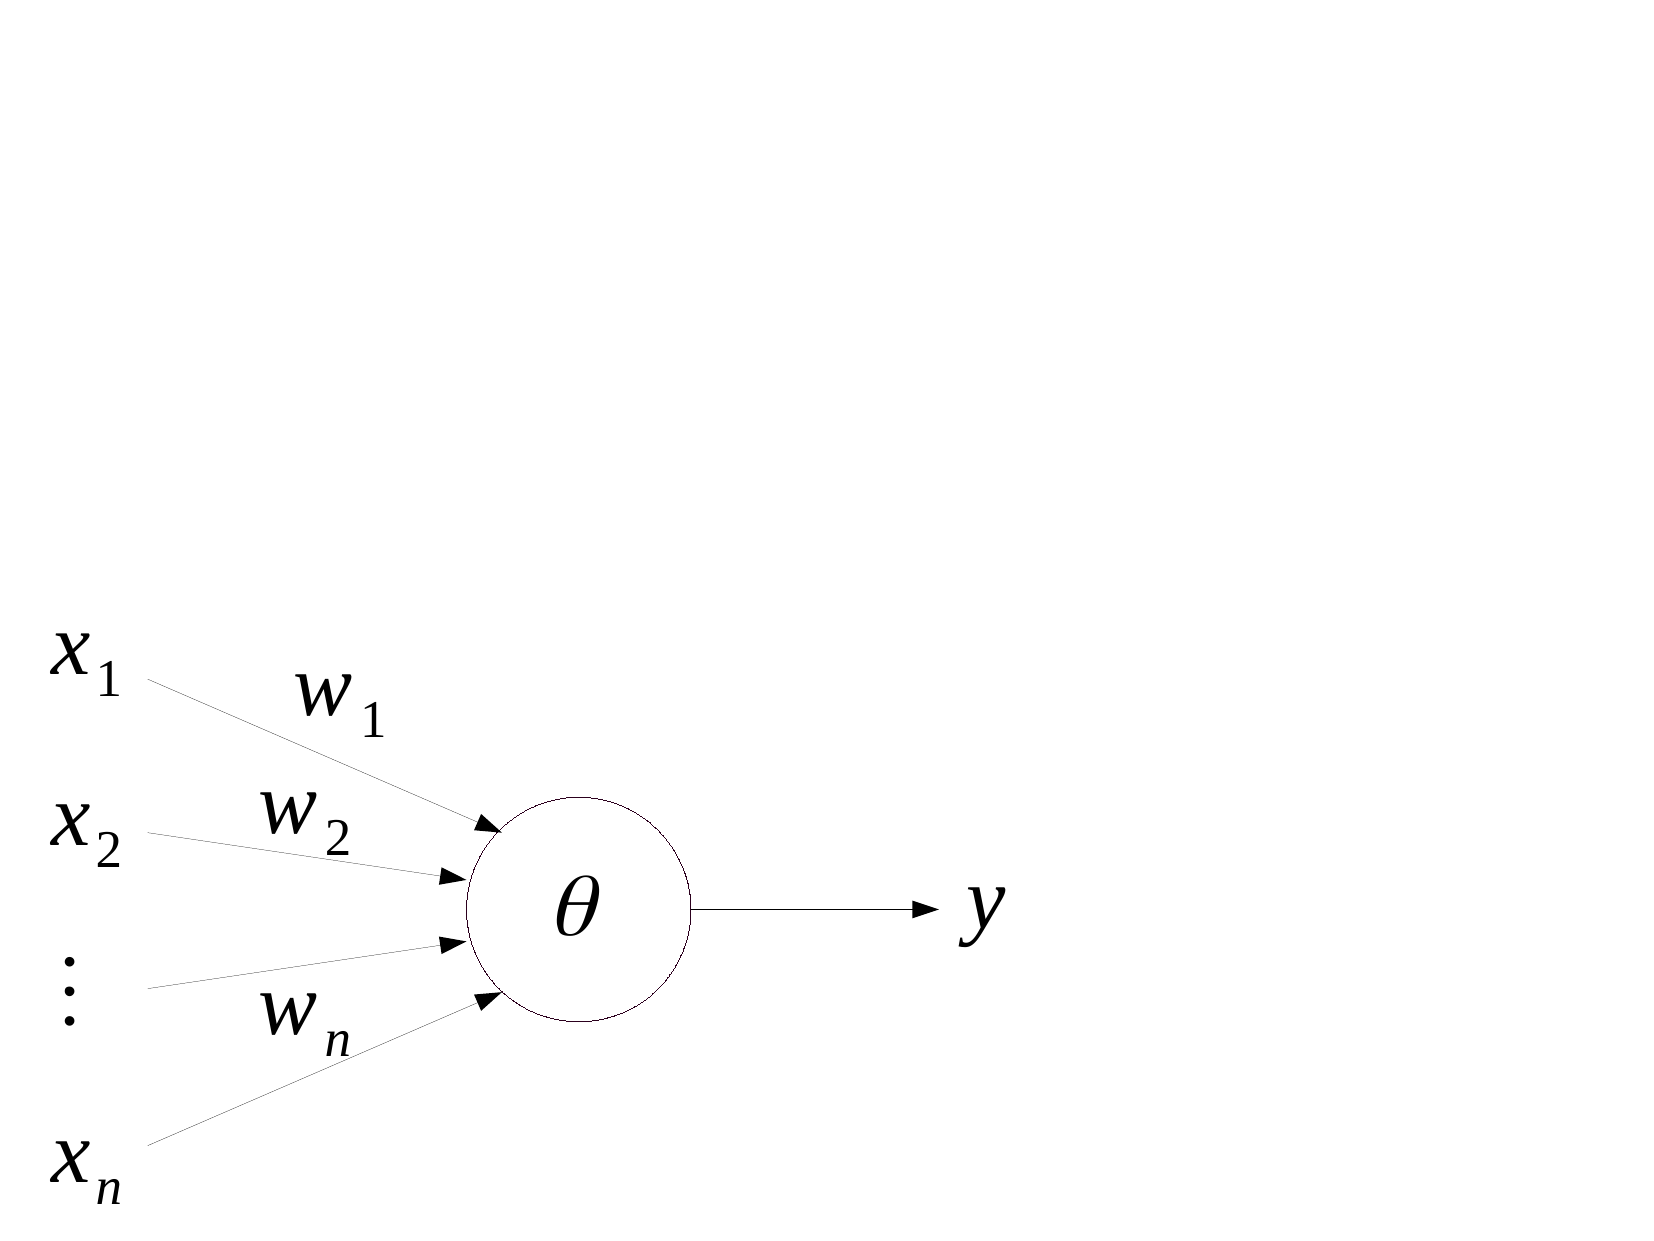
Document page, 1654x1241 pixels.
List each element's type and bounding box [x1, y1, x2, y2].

chart [271, 637, 406, 750]
chart [23, 1104, 144, 1216]
chart [525, 868, 616, 938]
chart [933, 850, 1032, 950]
chart [23, 950, 118, 1029]
chart [23, 596, 142, 708]
chart [236, 755, 371, 868]
chart [23, 767, 143, 879]
chart [236, 956, 372, 1068]
